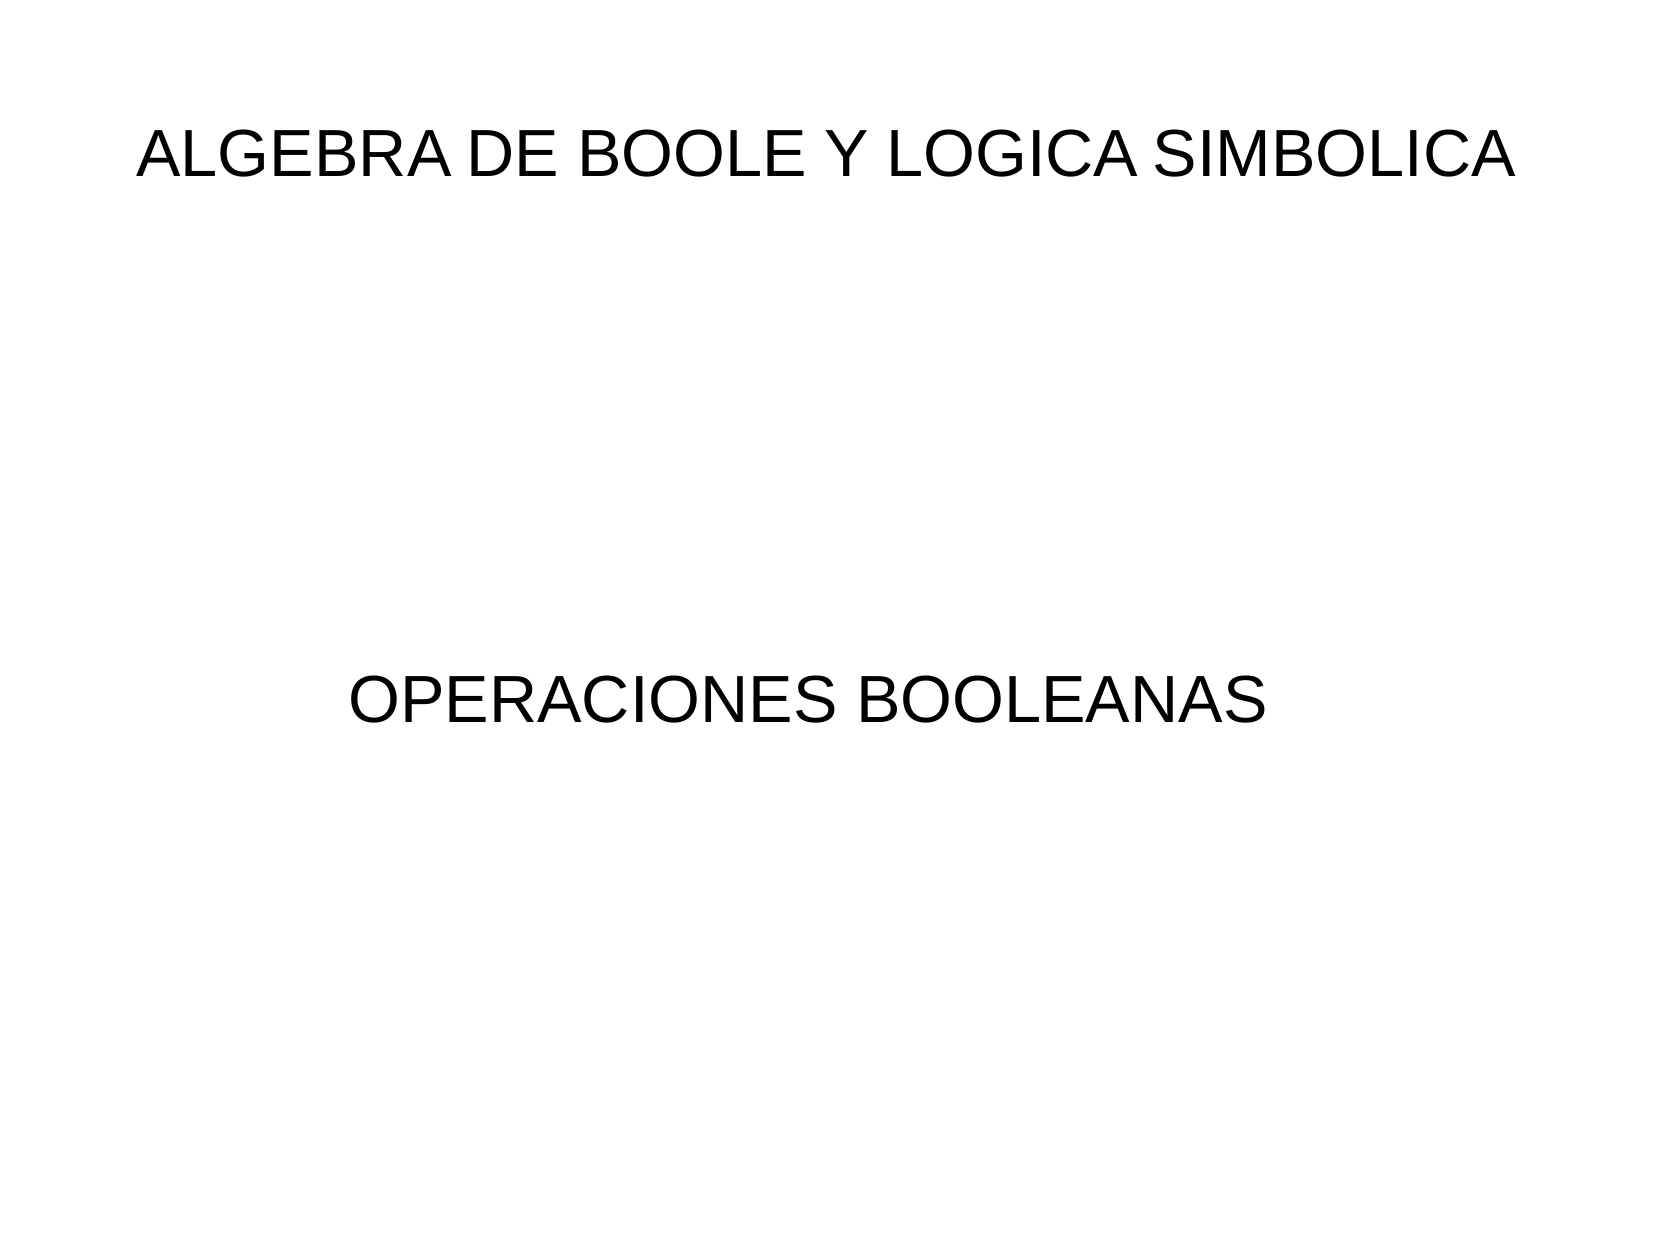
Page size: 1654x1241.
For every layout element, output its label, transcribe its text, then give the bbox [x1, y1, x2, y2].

title ALGEBRA DE BOOLE Y LOGICA SIMBOLICA [82, 49, 1571, 257]
subtitle OPERACIONES BOOLEANAS [82, 290, 1571, 1109]
